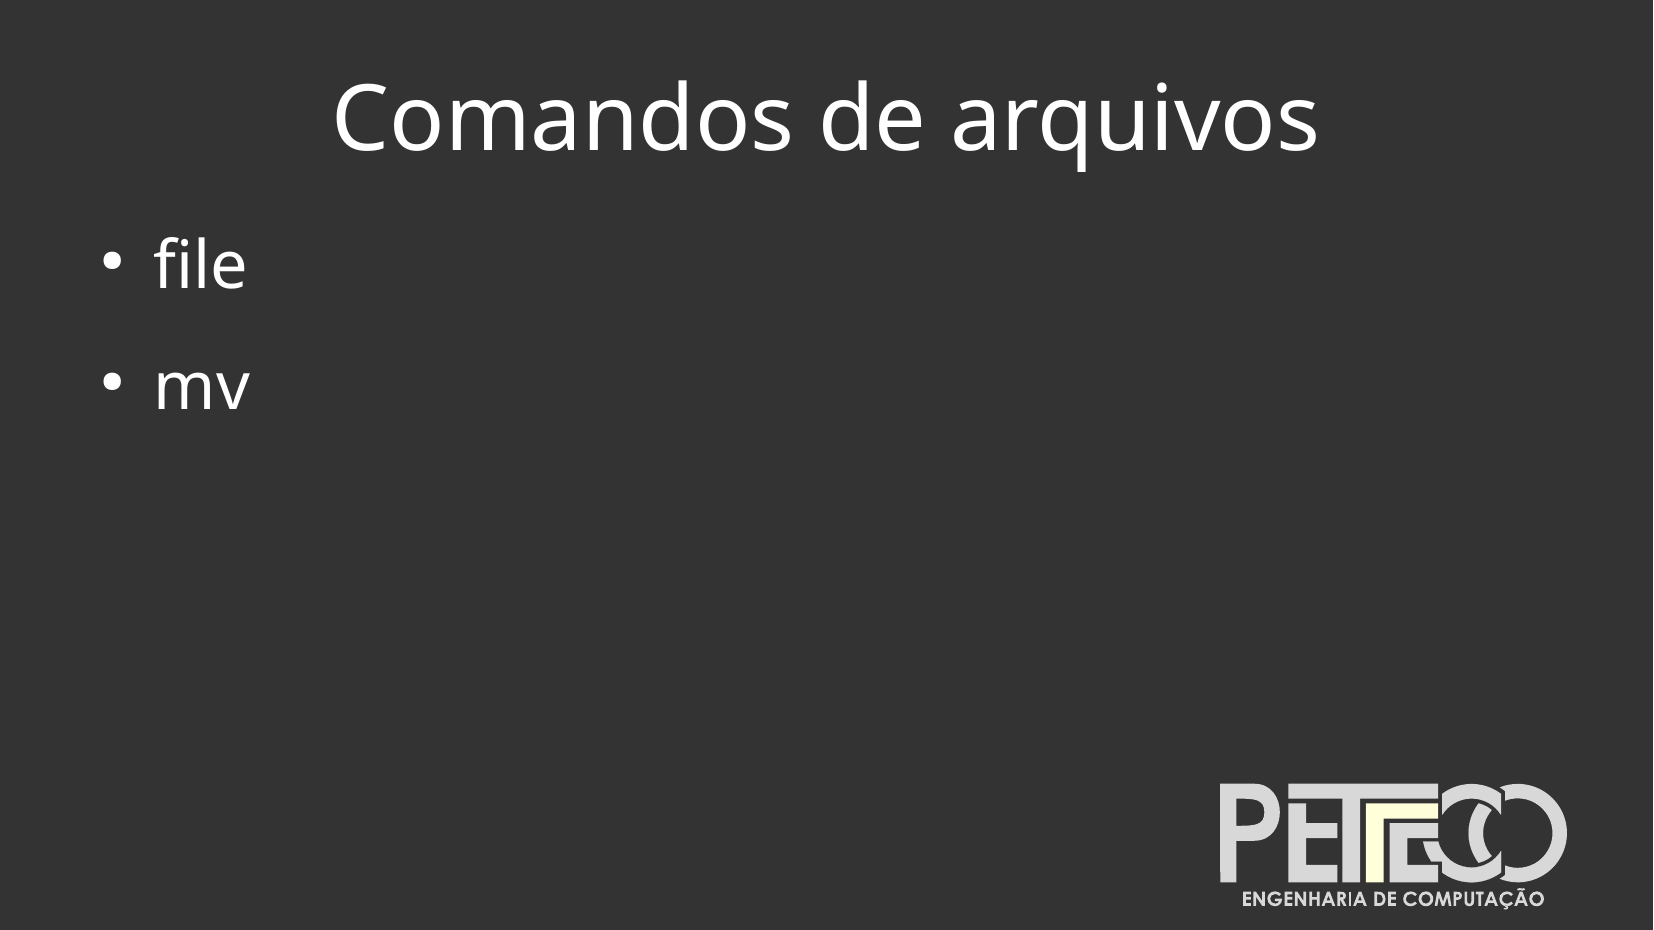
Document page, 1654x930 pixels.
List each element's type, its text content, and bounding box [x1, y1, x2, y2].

list file mv [82, 217, 1571, 757]
title Comandos de arquivos [82, 37, 1571, 193]
